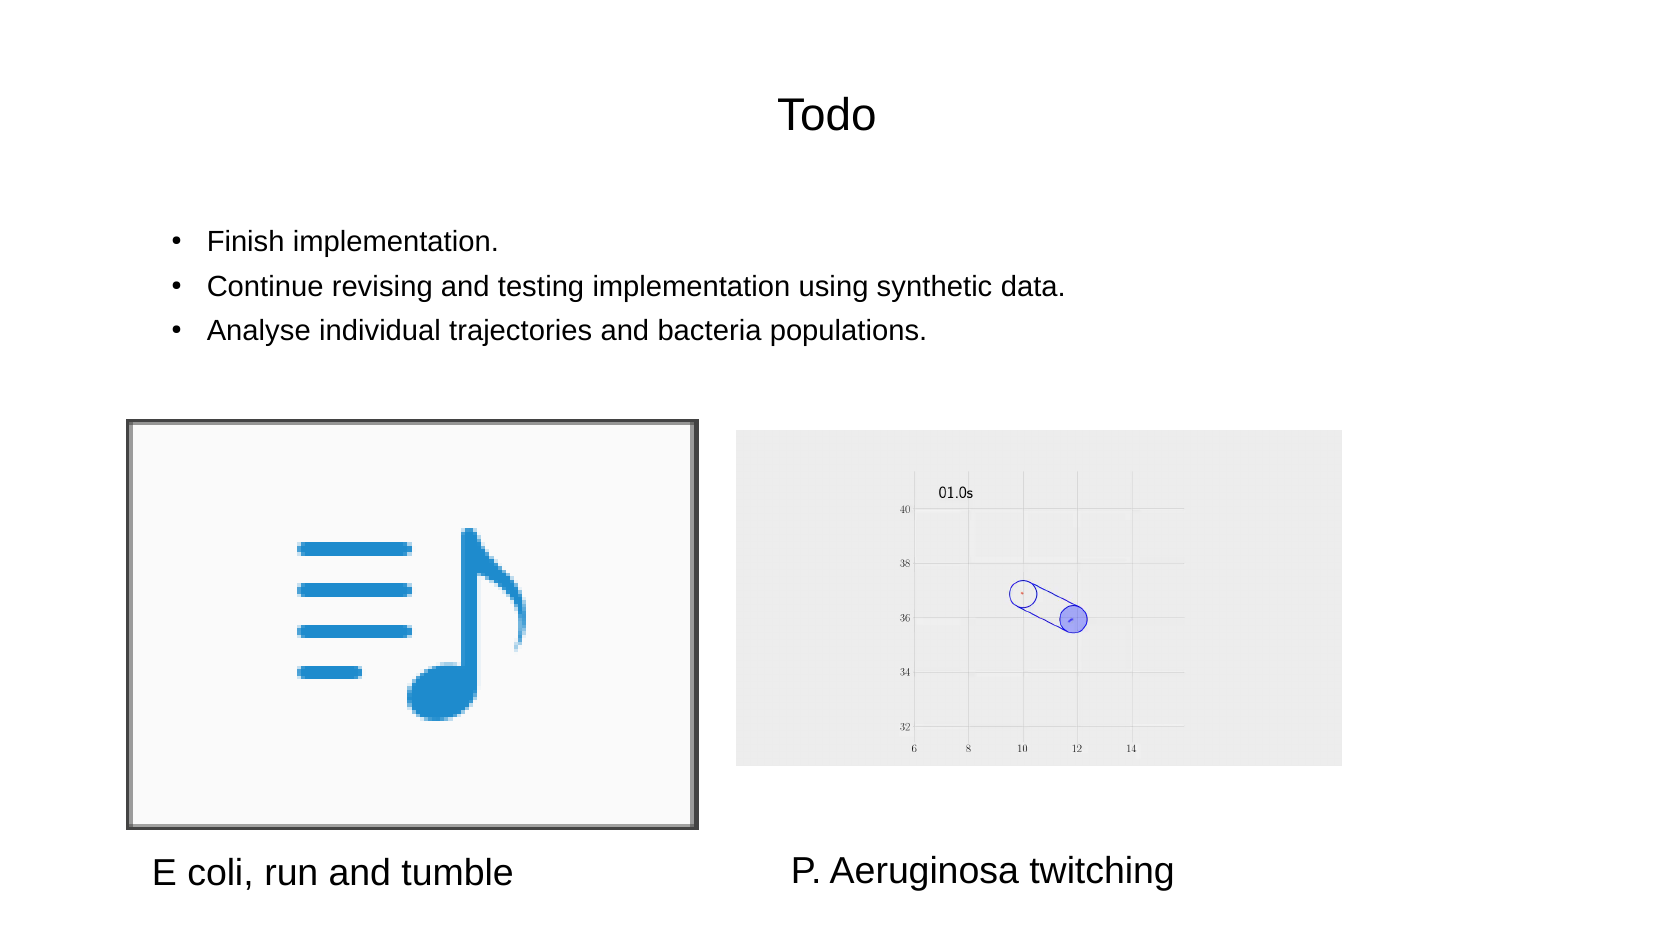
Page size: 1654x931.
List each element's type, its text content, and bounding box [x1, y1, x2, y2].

text_box [124, 418, 700, 832]
text_box P. Aeruginosa twitching [776, 841, 1237, 899]
text_box E coli, run and tumble [137, 843, 598, 901]
title Todo [82, 37, 1571, 193]
text_box Finish implementation. Continue revising and testing implementation using synthetic data. Analyse individual trajectories and bacteria populations. [156, 173, 1412, 447]
text_box [736, 447, 1343, 767]
